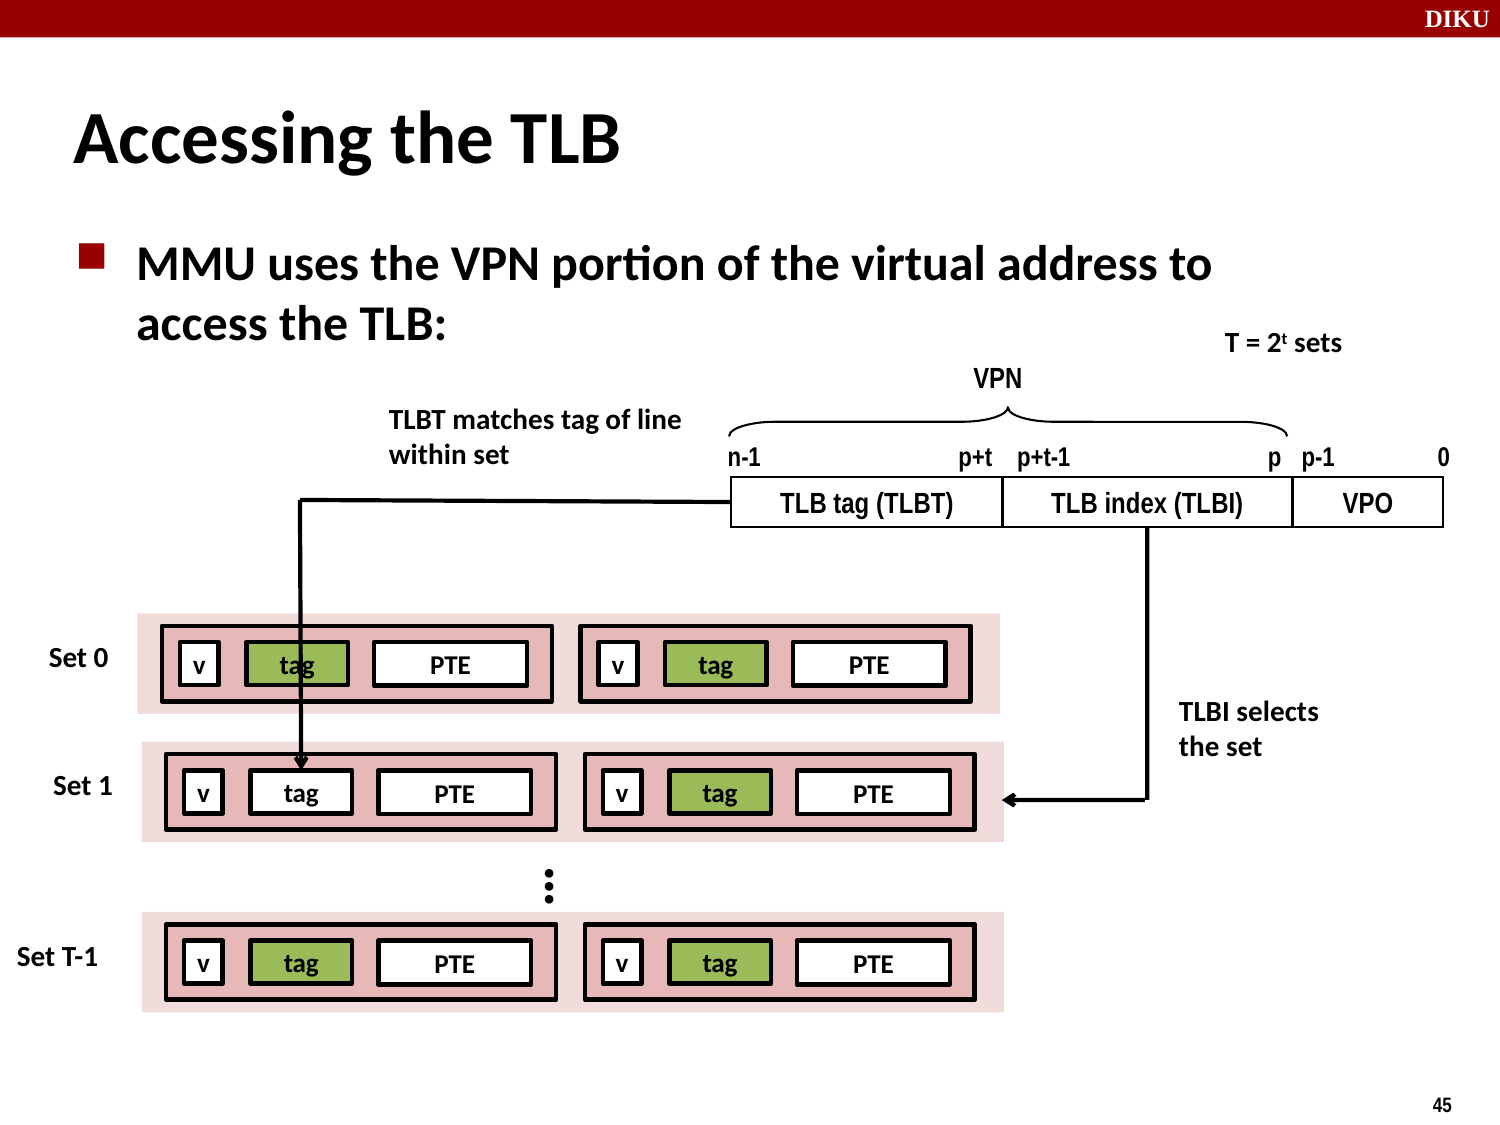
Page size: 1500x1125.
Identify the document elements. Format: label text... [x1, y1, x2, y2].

text_box Set T-1 [2, 929, 137, 990]
text_box tag [303, 642, 348, 686]
text_box p-1 [1300, 427, 1358, 477]
text_box VPO [1292, 477, 1444, 527]
text_box TLB index (TLBI) [1002, 477, 1292, 527]
text_box v [184, 940, 223, 984]
text_box Accessing the TLB [58, 71, 1304, 197]
text_box PTE [378, 770, 532, 814]
text_box VPN [958, 346, 1052, 407]
text_box v [184, 770, 223, 814]
text_box [303, 613, 1000, 714]
text_box p [1253, 427, 1300, 483]
text_box PTE [797, 940, 950, 985]
text_box Set 1 [38, 759, 145, 820]
text_box tag [669, 940, 771, 984]
text_box v [598, 642, 638, 686]
text_box tag [669, 770, 771, 814]
text_box tag [665, 642, 767, 686]
text_box MMU uses the VPN portion of the virtual address to access the TLB: [65, 223, 1361, 363]
text_box tag [250, 940, 353, 984]
text_box 0 [1422, 427, 1468, 483]
text_box v [602, 940, 642, 984]
text_box TLB tag (TLBT) [730, 477, 1002, 527]
text_box tag [250, 770, 353, 814]
text_box T = 2t sets [1210, 316, 1398, 377]
text_box v [602, 770, 642, 814]
text_box [141, 741, 1004, 843]
text_box [141, 911, 1004, 1013]
text_box … [487, 843, 603, 911]
text_box PTE [374, 642, 528, 686]
text_box PTE [378, 940, 532, 985]
text_box PTE [797, 770, 950, 814]
text_box p+t [943, 427, 1016, 483]
text_box Set 0 [34, 631, 141, 691]
text_box n-1 [713, 427, 784, 483]
text_box TLBI selects the set [1164, 685, 1336, 780]
text_box TLBT matches tag of line within set [374, 392, 713, 498]
text_box PTE [792, 642, 946, 686]
text_box tag [246, 642, 298, 686]
text_box v [179, 642, 219, 686]
text_box p+t-1 [1016, 427, 1099, 483]
text_box [137, 613, 298, 714]
